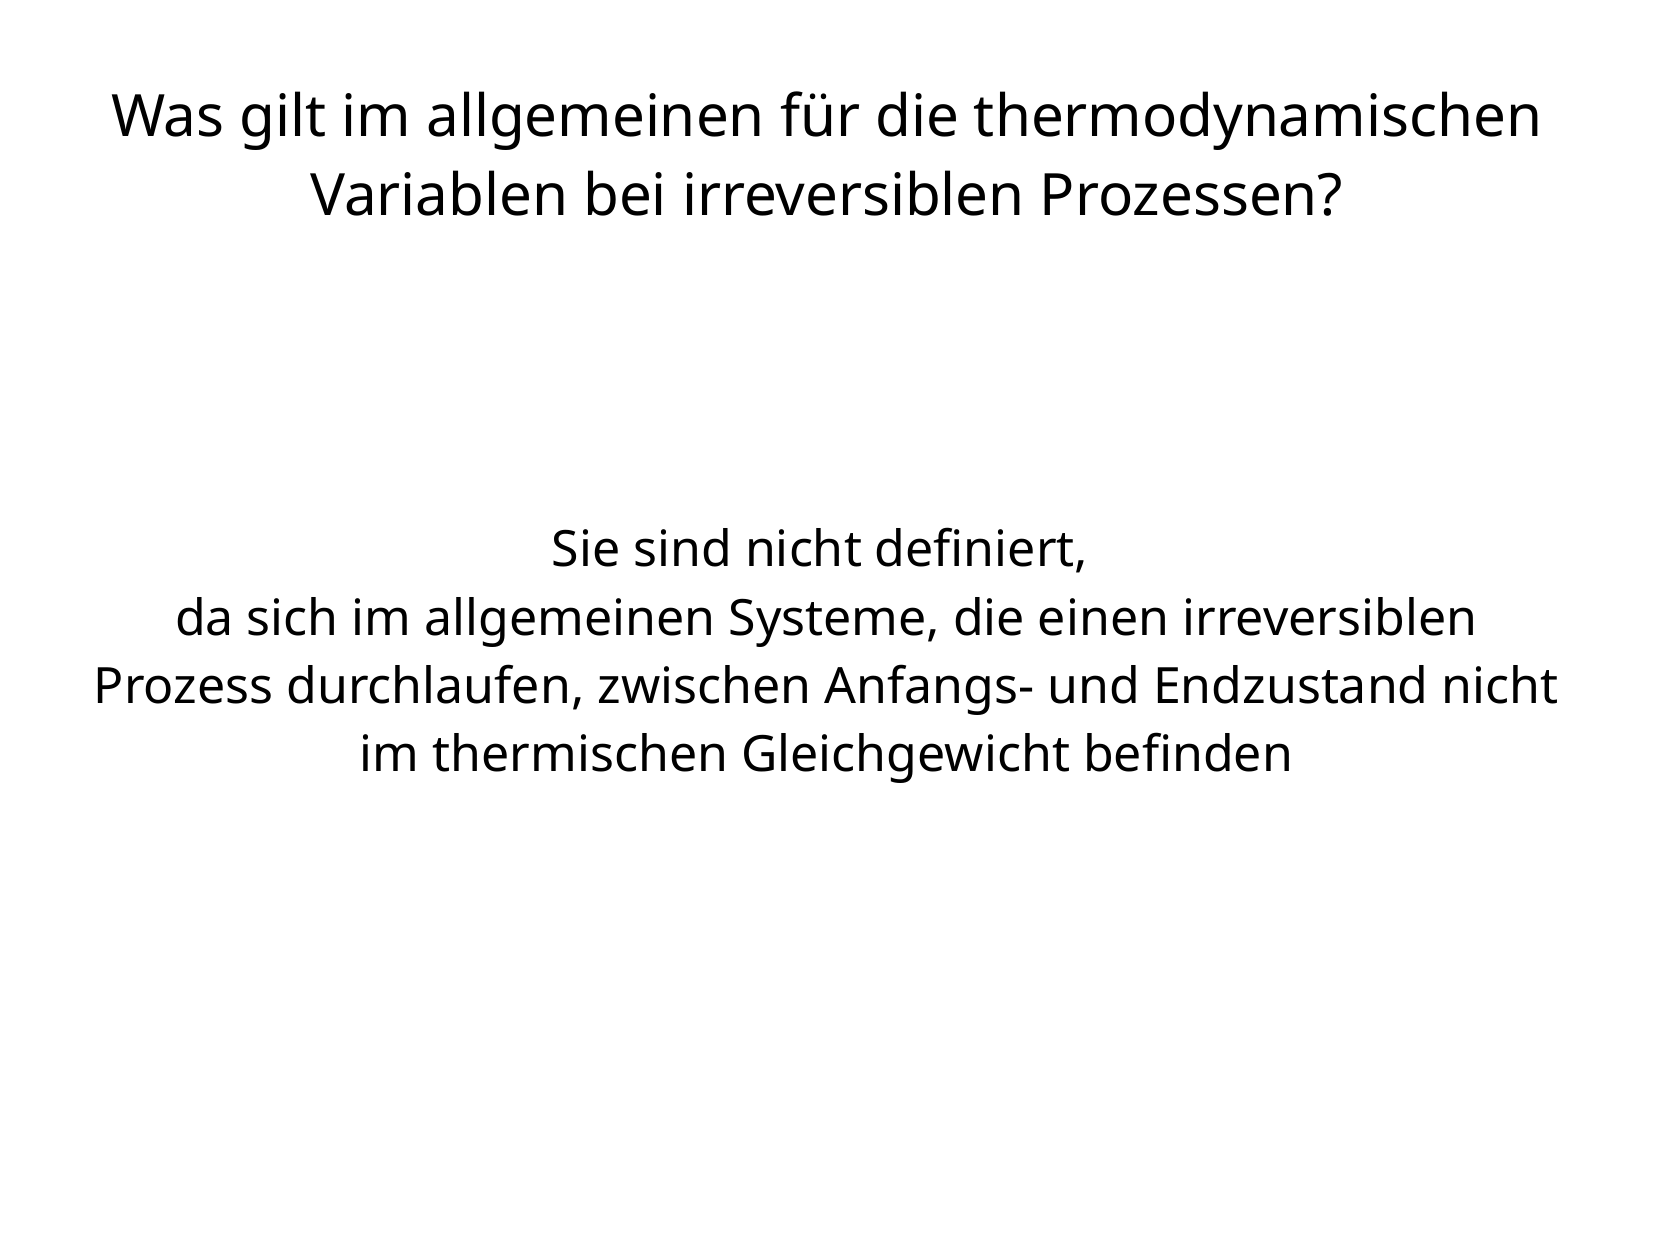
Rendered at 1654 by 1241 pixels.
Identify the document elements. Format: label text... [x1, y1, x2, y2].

title Was gilt im allgemeinen für die thermodynamischen Variablen bei irreversiblen Prozessen? [82, 49, 1571, 257]
subtitle Sie sind nicht definiert, da sich im allgemeinen Systeme, die einen irreversiblen Prozess durchlaufen, zwischen Anfangs- und Endzustand nicht im thermischen Gleichgewicht befinden [82, 290, 1571, 1010]
